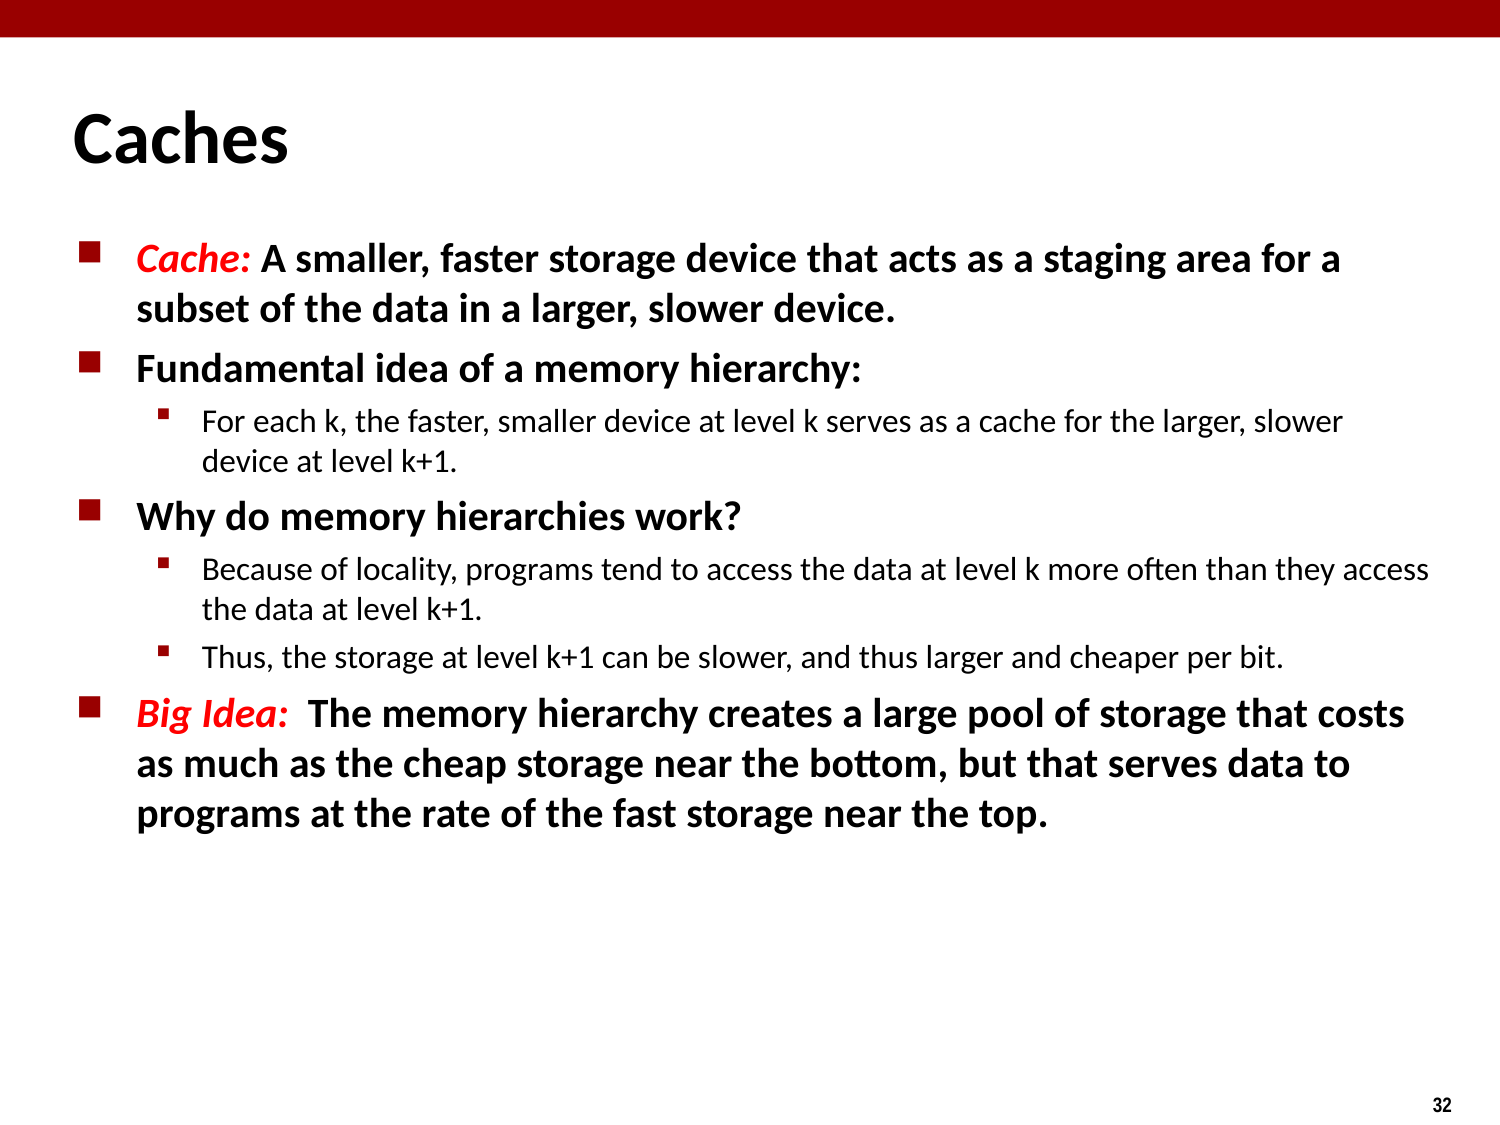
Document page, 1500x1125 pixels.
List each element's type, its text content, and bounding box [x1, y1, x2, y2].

title Caches [58, 71, 1304, 197]
list Cache: A smaller, faster storage device that acts as a staging area for a subset of the data in a larger, slower device. Fundamental idea of a memory hierarchy: For each k, the faster, smaller device at level k serves as a cache for the larger, slower device at level k+1. Why do memory hierarchies work? Because of locality, programs tend to access the data at level k more often than they access the data at level k+1. Thus, the storage at level k+1 can be slower, and thus larger and cheaper per bit. Big Idea: The memory hierarchy creates a large pool of storage that costs as much as the cheap storage near the bottom, but that serves data to programs at the rate of the fast storage near the top. [65, 223, 1450, 1040]
